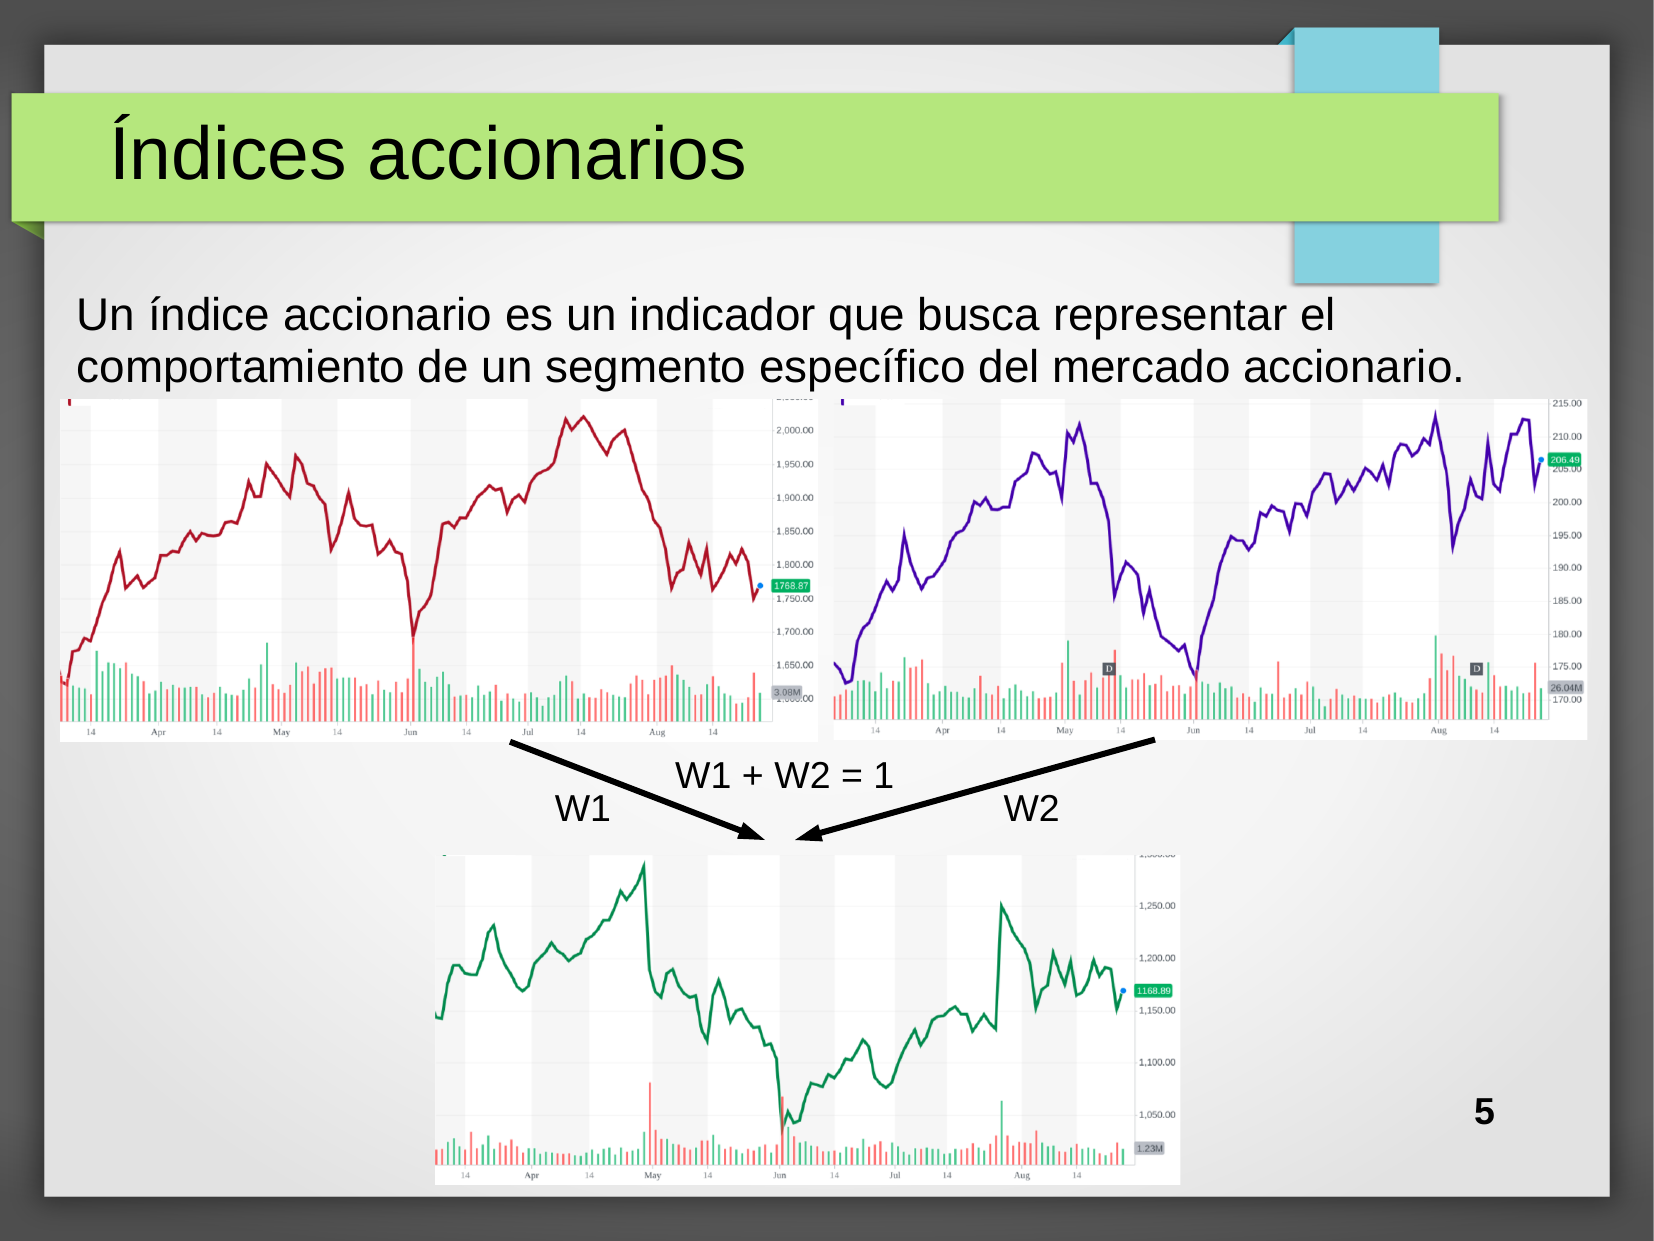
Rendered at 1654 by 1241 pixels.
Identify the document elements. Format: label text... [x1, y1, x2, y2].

text_box W1 + W2 = 1 [660, 747, 916, 808]
title Índices accionarios [82, 94, 1264, 213]
text_box <number> [1459, 1083, 1654, 1154]
text_box W2 [988, 780, 1079, 837]
list Un índice accionario es un indicador que busca representar el comportamiento de un segmento específico del mercado accionario. [5, 289, 1495, 430]
text_box W1 [540, 780, 631, 837]
picture [0, 0, 1654, 1241]
